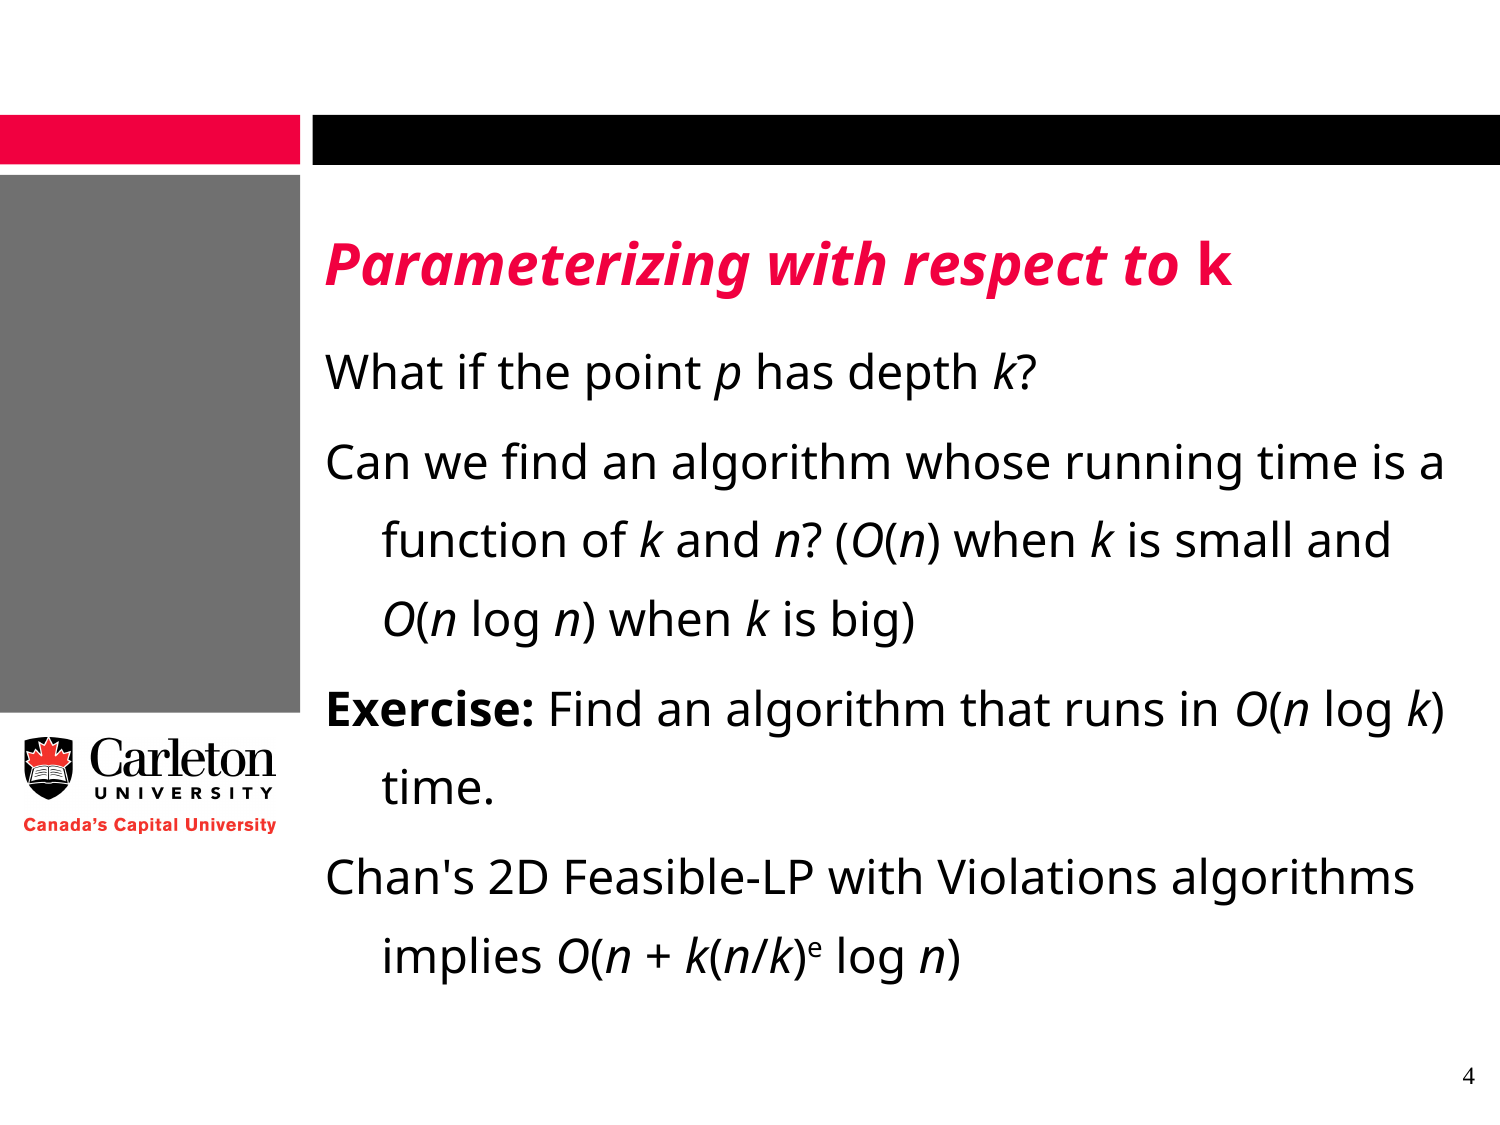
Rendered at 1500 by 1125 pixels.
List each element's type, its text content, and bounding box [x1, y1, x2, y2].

title Parameterizing with respect to k [324, 187, 1450, 324]
list What if the point p has depth k? Can we find an algorithm whose running time is a function of k and n? (O(n) when k is small and O(n log n) when k is big) Exercise: Find an algorithm that runs in O(n log k) time. Chan's 2D Feasible-LP with Violations algorithms implies O(n + k(n/k)e log n) [324, 324, 1450, 1051]
picture [24, 737, 276, 834]
